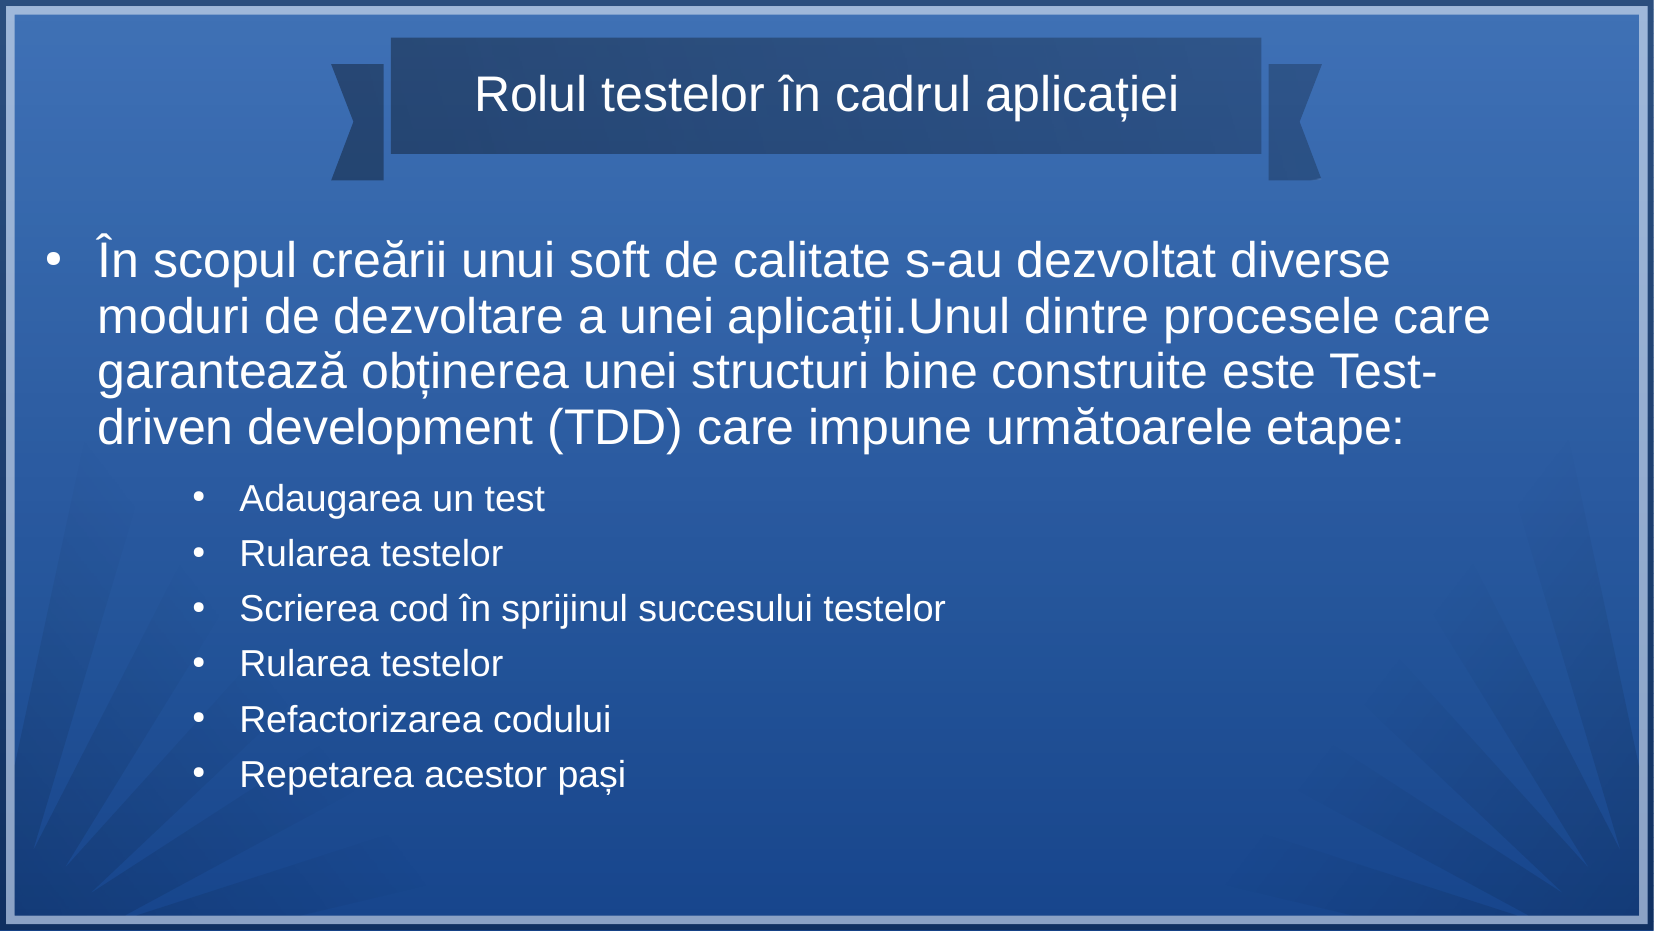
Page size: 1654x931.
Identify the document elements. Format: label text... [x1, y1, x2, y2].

title Rolul testelor în cadrul aplicației [389, 35, 1264, 154]
list În scopul creării unui soft de calitate s-au dezvoltat diverse moduri de dezvoltare a unei aplicații.Unul dintre procesele care garantează obținerea unei structuri bine construite este Test-driven development (TDD) care impune următoarele etape: Adaugarea un test Rularea testelor Scrierea cod în sprijinul succesului testelor Rularea testelor Refactorizarea codului Repetarea acestor pași [26, 232, 1516, 856]
